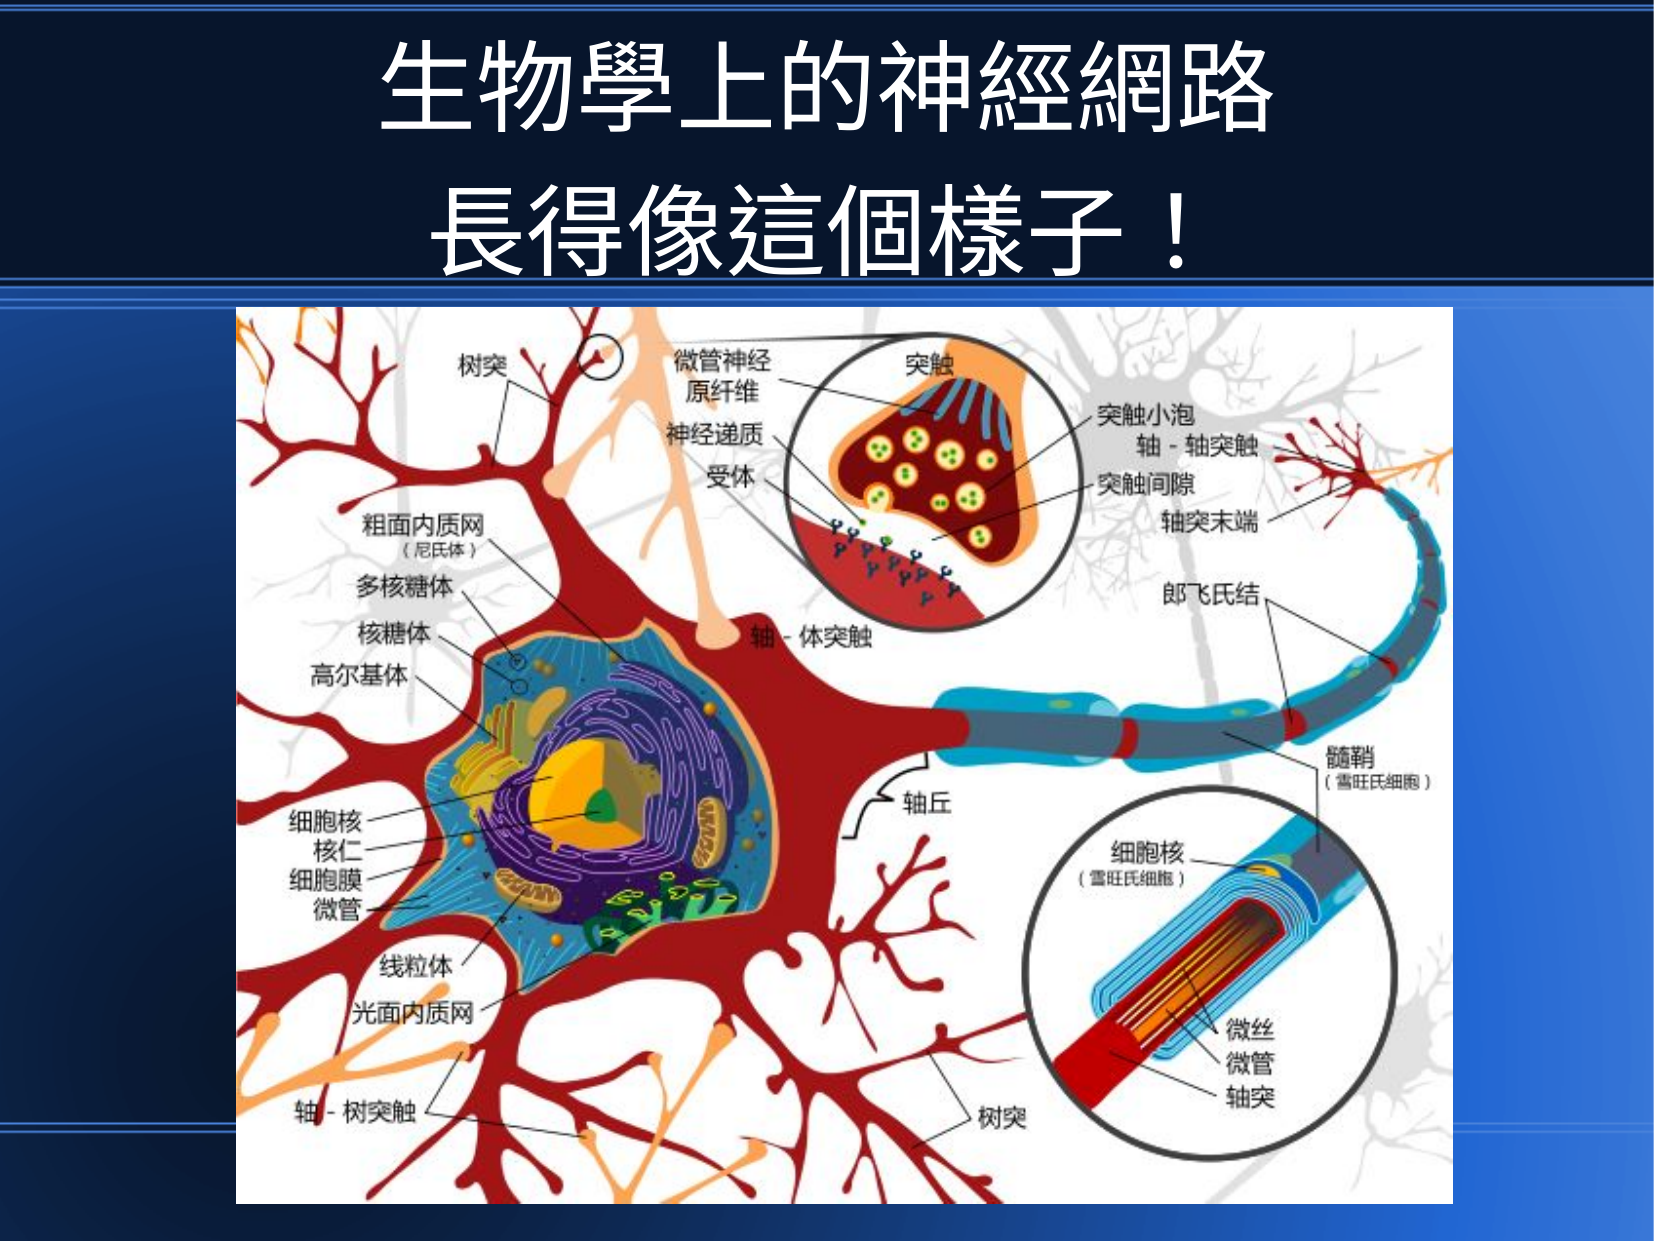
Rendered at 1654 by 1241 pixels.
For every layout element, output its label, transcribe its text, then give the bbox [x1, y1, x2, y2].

title 生物學上的神經網路 長得像這個樣子！ [82, 32, 1571, 273]
picture [0, 0, 1654, 1241]
